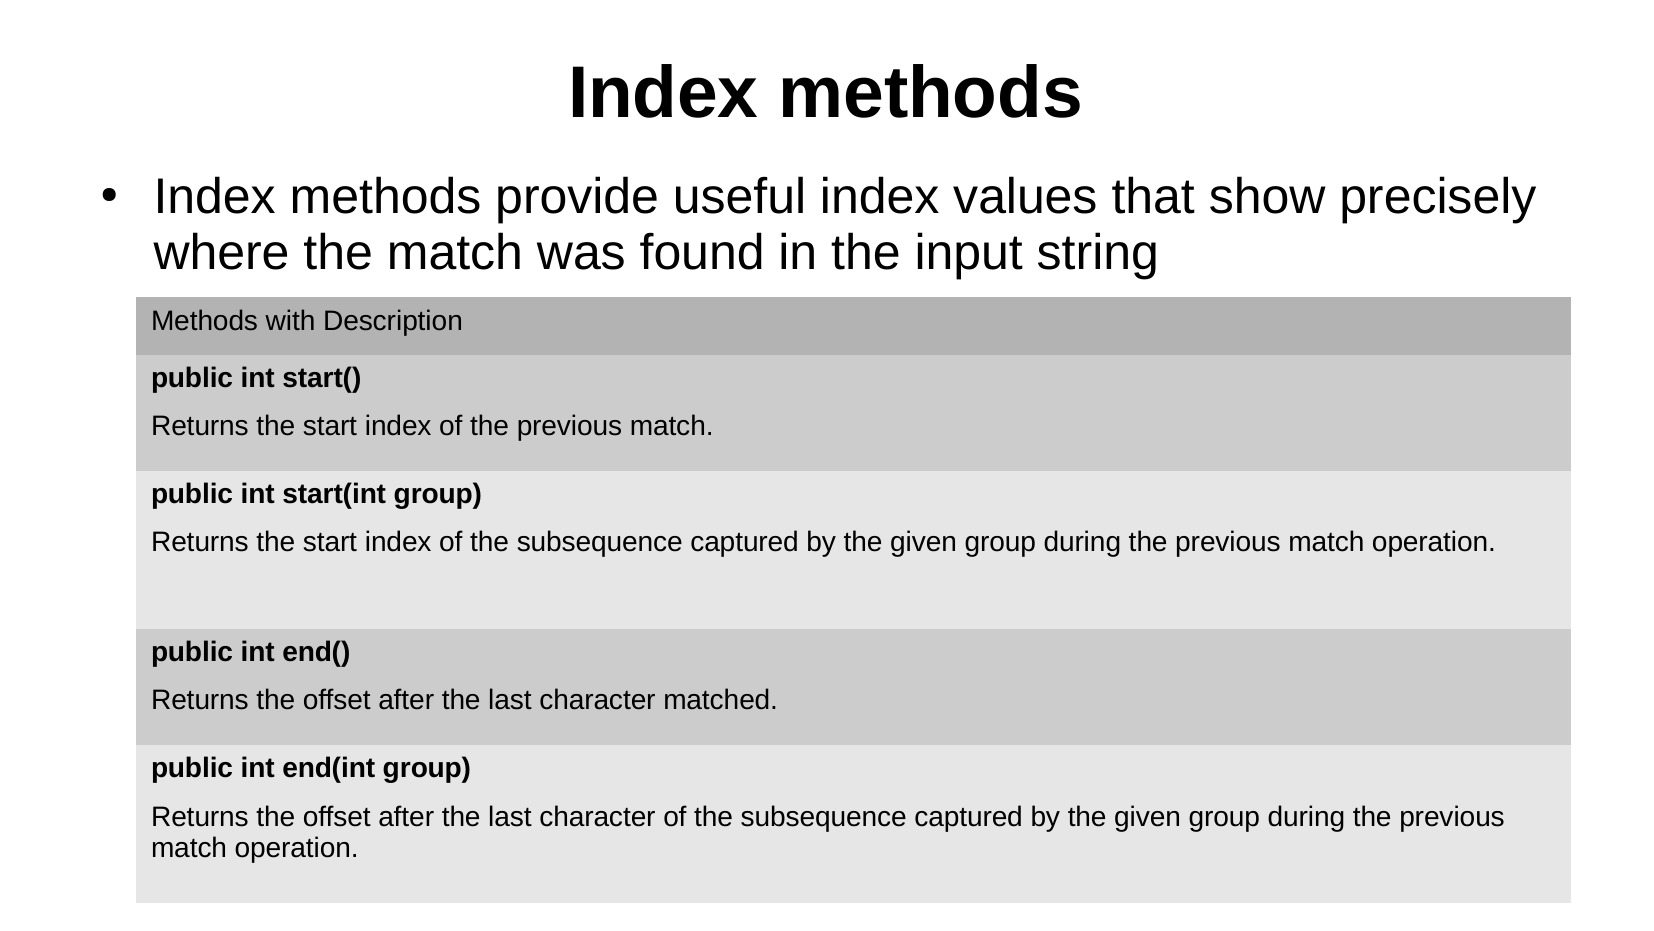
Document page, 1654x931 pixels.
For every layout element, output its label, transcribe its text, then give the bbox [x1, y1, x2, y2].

title Index methods [82, 37, 1571, 147]
table_header Methods with Description [136, 297, 1571, 355]
table_cell public int end() Returns the offset after the last character matched. [136, 629, 1571, 745]
table_cell public int start() Returns the start index of the previous match. [136, 355, 1571, 471]
list Index methods provide useful index values that show precisely where the match was found in the input string [82, 168, 1538, 889]
table_cell public int start(int group) Returns the start index of the subsequence captured by the given group during the previous match operation. [136, 471, 1571, 629]
table_cell public int end(int group) Returns the offset after the last character of the subsequence captured by the given group during the previous match operation. [136, 745, 1571, 903]
